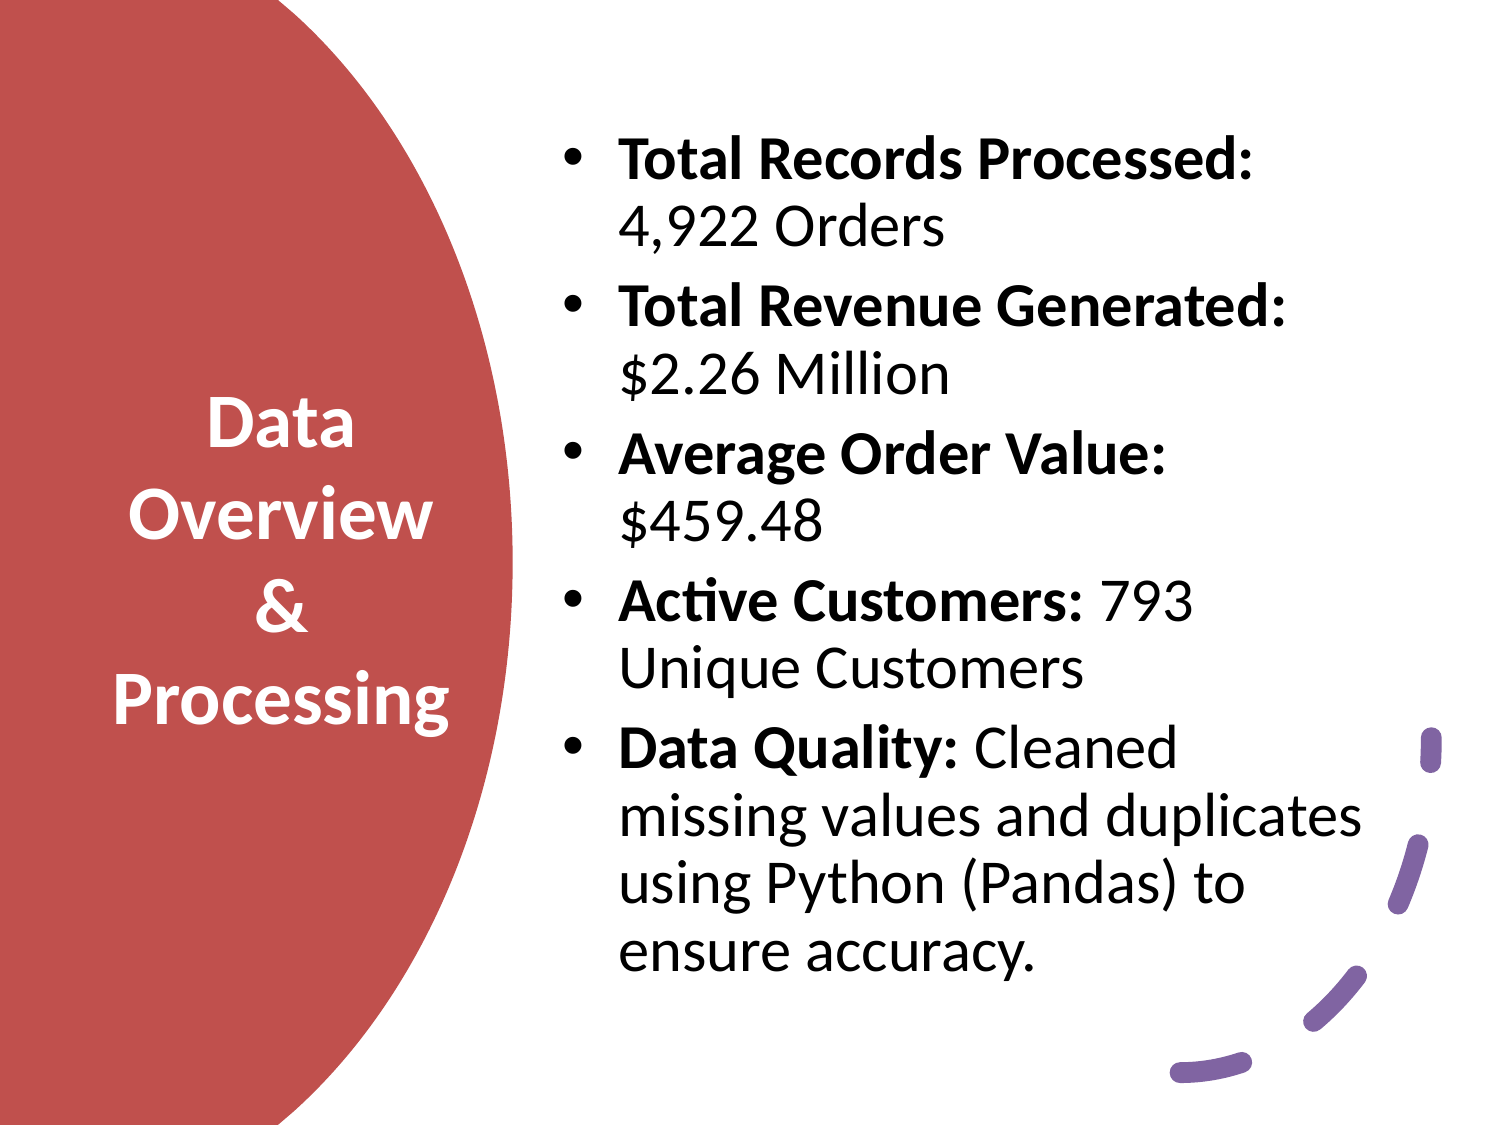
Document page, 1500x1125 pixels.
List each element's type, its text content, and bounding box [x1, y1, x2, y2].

text_box [0, 0, 434, 1125]
text_box [479, 322, 513, 803]
list Total Records Processed: 4,922 Orders Total Revenue Generated: $2.26 Million Average Order Value: $459.48 Active Customers: 793 Unique Customers Data Quality: Cleaned missing values and duplicates using Python (Pandas) to ensure accuracy. [547, 97, 1397, 1014]
title Data Overview & Processing [84, 189, 479, 921]
